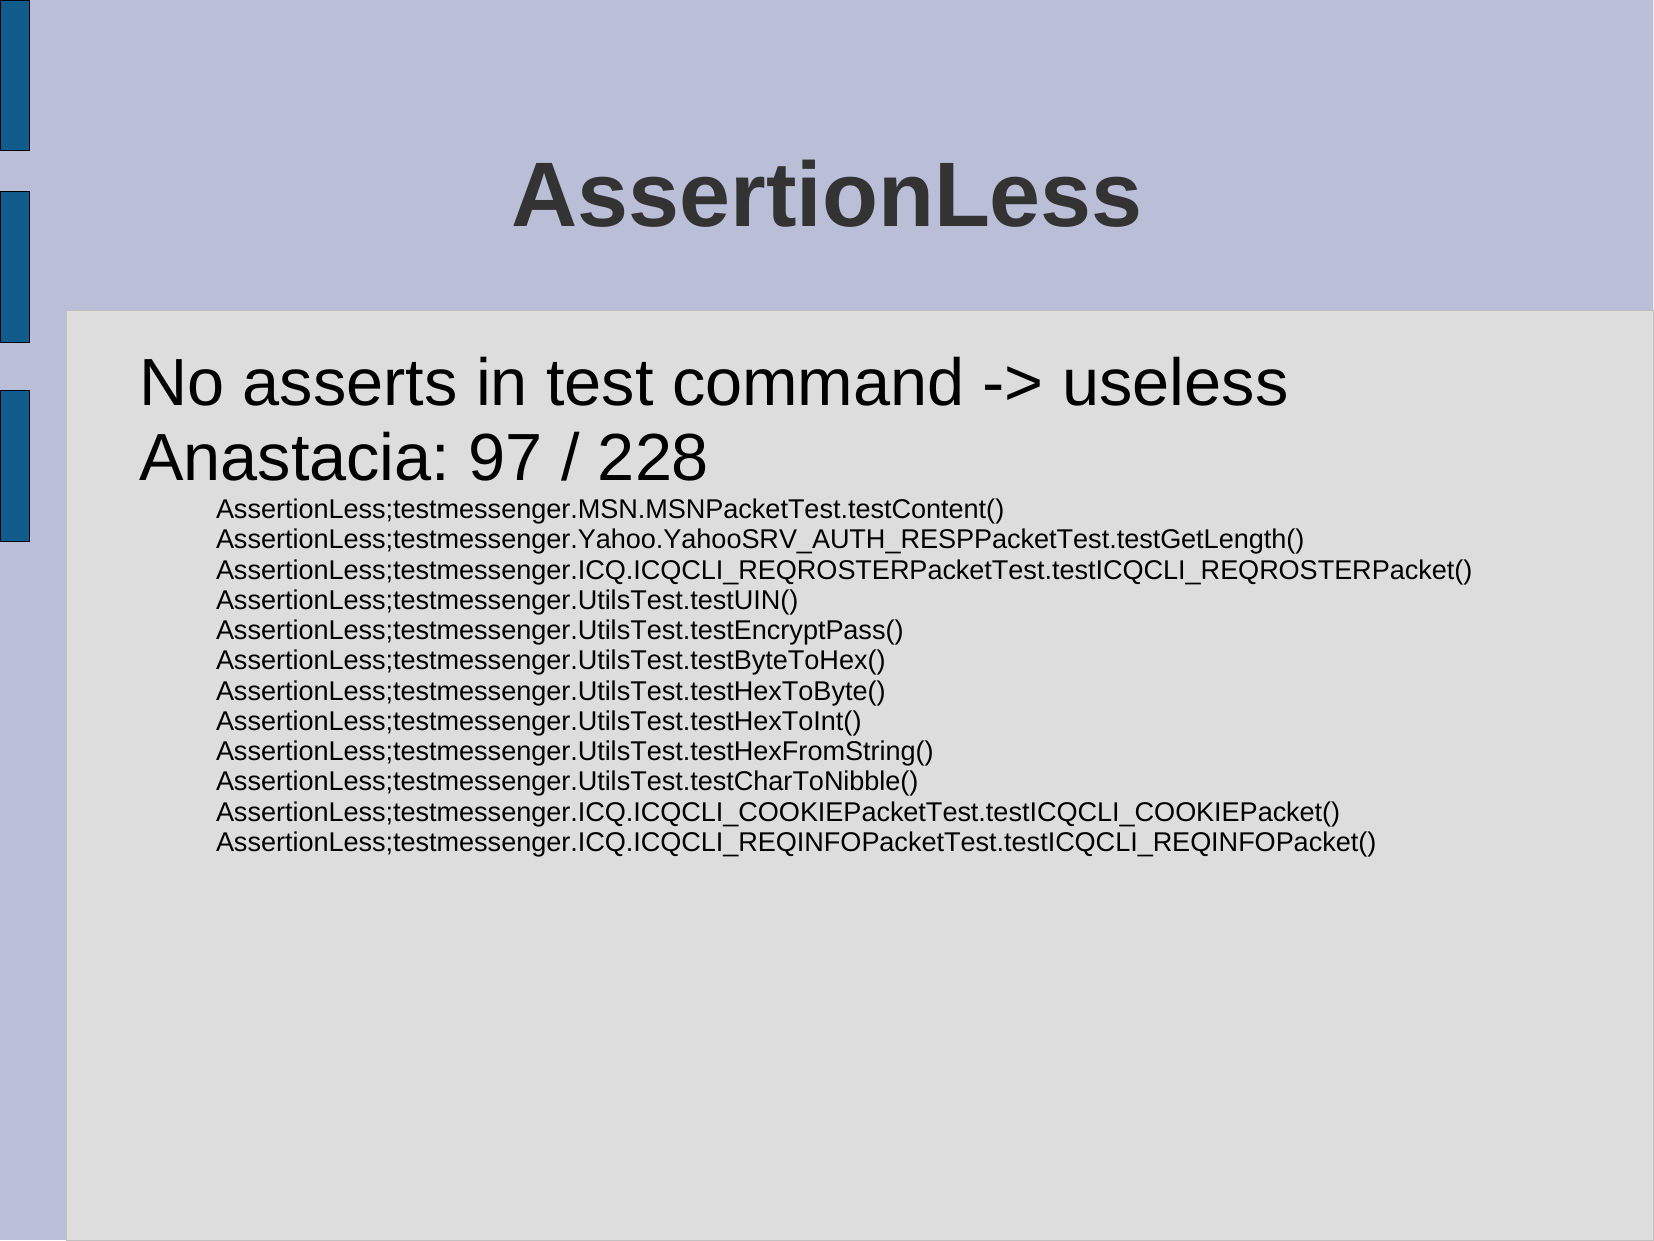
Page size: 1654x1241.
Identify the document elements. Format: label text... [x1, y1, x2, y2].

title AssertionLess [121, 91, 1534, 299]
list No asserts in test command -> useless Anastacia: 97 / 228 AssertionLess;testmessenger.MSN.MSNPacketTest.testContent() AssertionLess;testmessenger.Yahoo.YahooSRV_AUTH_RESPPacketTest.testGetLength() AssertionLess;testmessenger.ICQ.ICQCLI_REQROSTERPacketTest.testICQCLI_REQROSTERPacket() AssertionLess;testmessenger.UtilsTest.testUIN() AssertionLess;testmessenger.UtilsTest.testEncryptPass() AssertionLess;testmessenger.UtilsTest.testByteToHex() AssertionLess;testmessenger.UtilsTest.testHexToByte() AssertionLess;testmessenger.UtilsTest.testHexToInt() AssertionLess;testmessenger.UtilsTest.testHexFromString() AssertionLess;testmessenger.UtilsTest.testCharToNibble() AssertionLess;testmessenger.ICQ.ICQCLI_COOKIEPacketTest.testICQCLI_COOKIEPacket() AssertionLess;testmessenger.ICQ.ICQCLI_REQINFOPacketTest.testICQCLI_REQINFOPacket() [121, 344, 1534, 1127]
